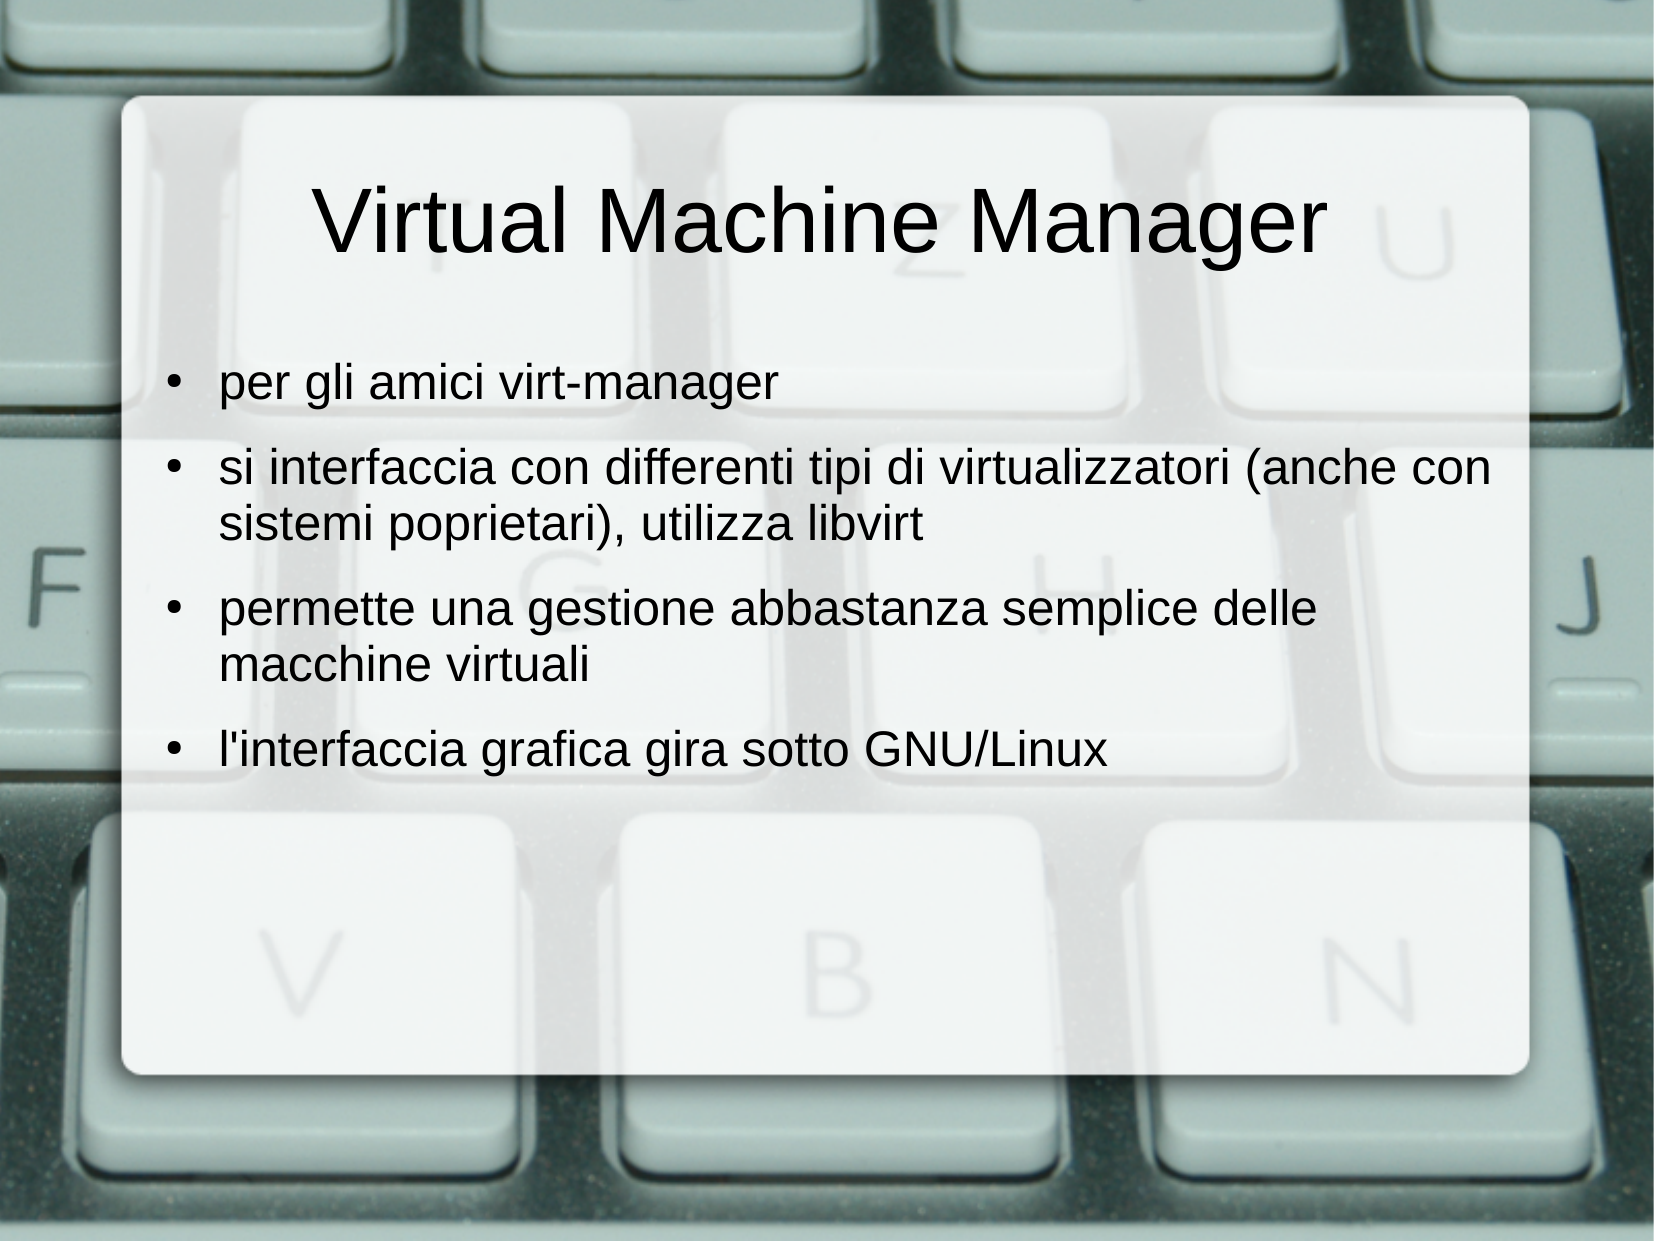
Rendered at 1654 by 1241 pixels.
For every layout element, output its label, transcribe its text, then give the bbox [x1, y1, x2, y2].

picture [0, 0, 1654, 1241]
list per gli amici virt-manager si interfaccia con differenti tipi di virtualizzatori (anche con sistemi poprietari), utilizza libvirt permette una gestione abbastanza semplice delle macchine virtuali l'interfaccia grafica gira sotto GNU/Linux [147, 354, 1506, 1074]
title Virtual Machine Manager [135, 117, 1506, 325]
